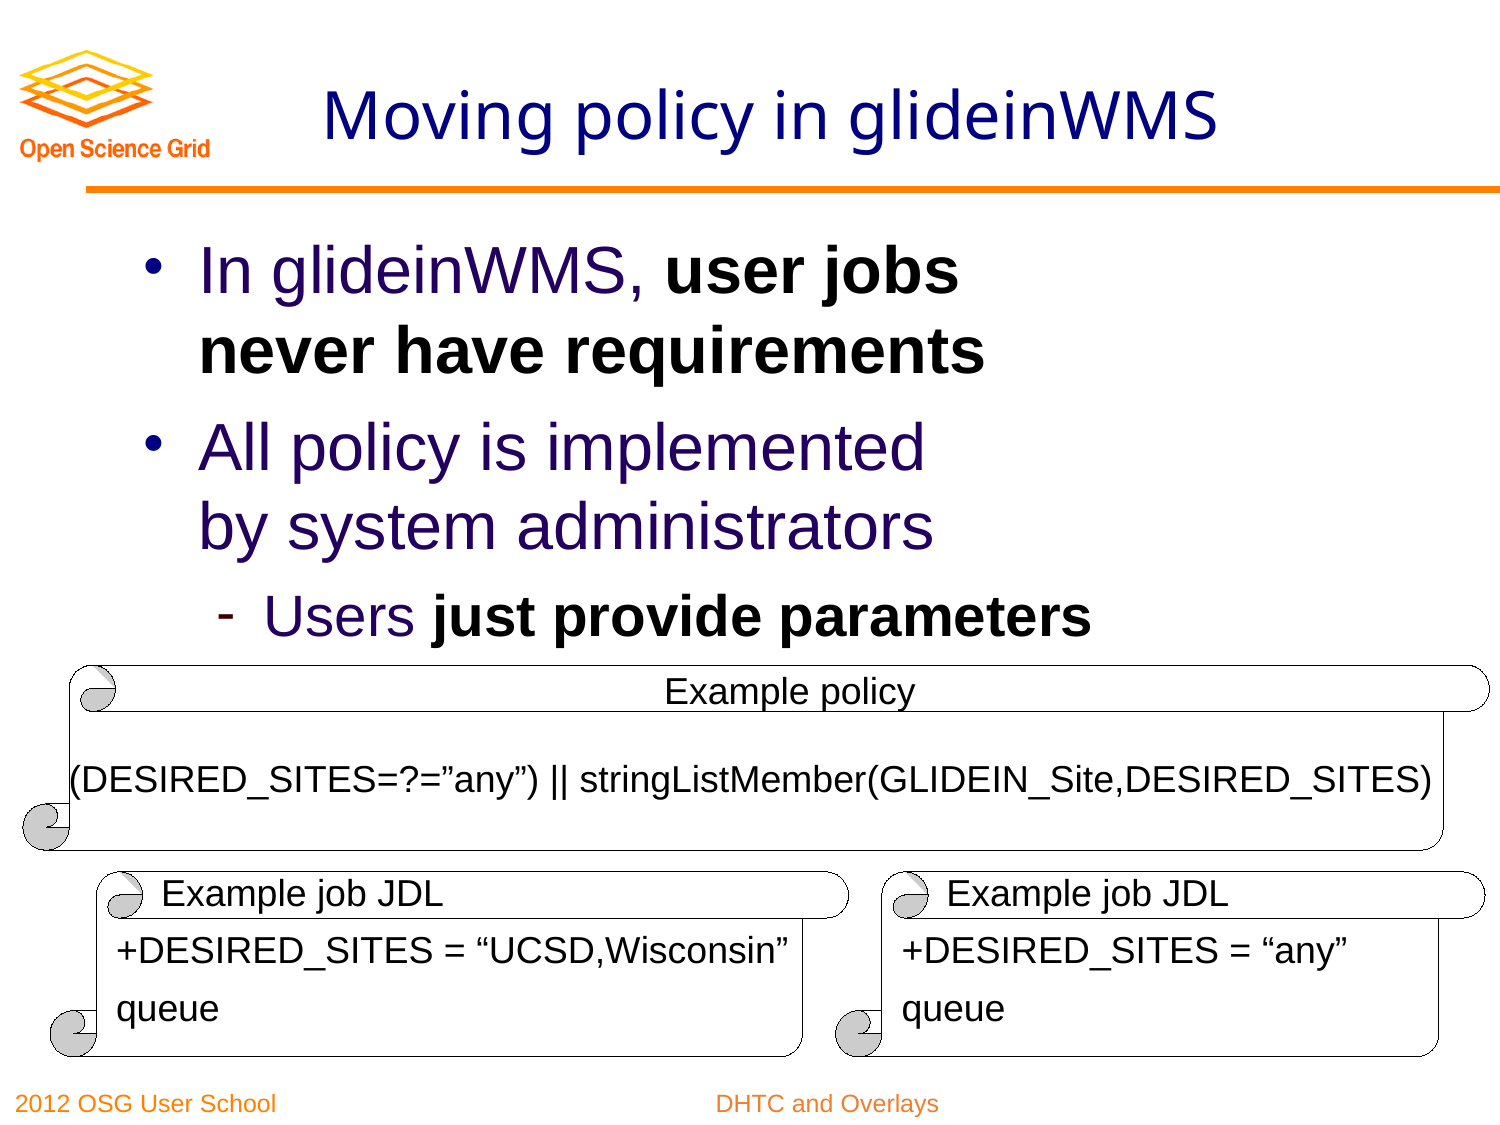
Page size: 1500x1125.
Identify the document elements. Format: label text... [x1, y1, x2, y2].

text_box [22, 803, 1444, 851]
text_box +DESIRED_SITES = “UCSD,Wisconsin” queue [101, 919, 804, 1037]
text_box Example job JDL [931, 861, 1245, 922]
text_box Example policy [649, 659, 931, 720]
text_box (DESIRED_SITES=?=”any”) || stringListMember(GLIDEIN_Site,DESIRED_SITES) [54, 747, 1449, 808]
list In glideinWMS, user jobs never have requirements All policy is implemented by system administrators Users just provide parameters [127, 851, 1403, 962]
text_box [835, 871, 1486, 1057]
picture [0, 27, 201, 179]
text_box [459, 871, 849, 919]
title Moving policy in glideinWMS [201, 18, 1342, 207]
text_box +DESIRED_SITES = “any” queue [886, 919, 1363, 1037]
list In glideinWMS, user jobs never have requirements All policy is implemented by system administrators Users just provide parameters [127, 218, 1403, 665]
text_box [69, 665, 1490, 747]
text_box [50, 871, 803, 1057]
text_box Example job JDL [146, 861, 459, 922]
